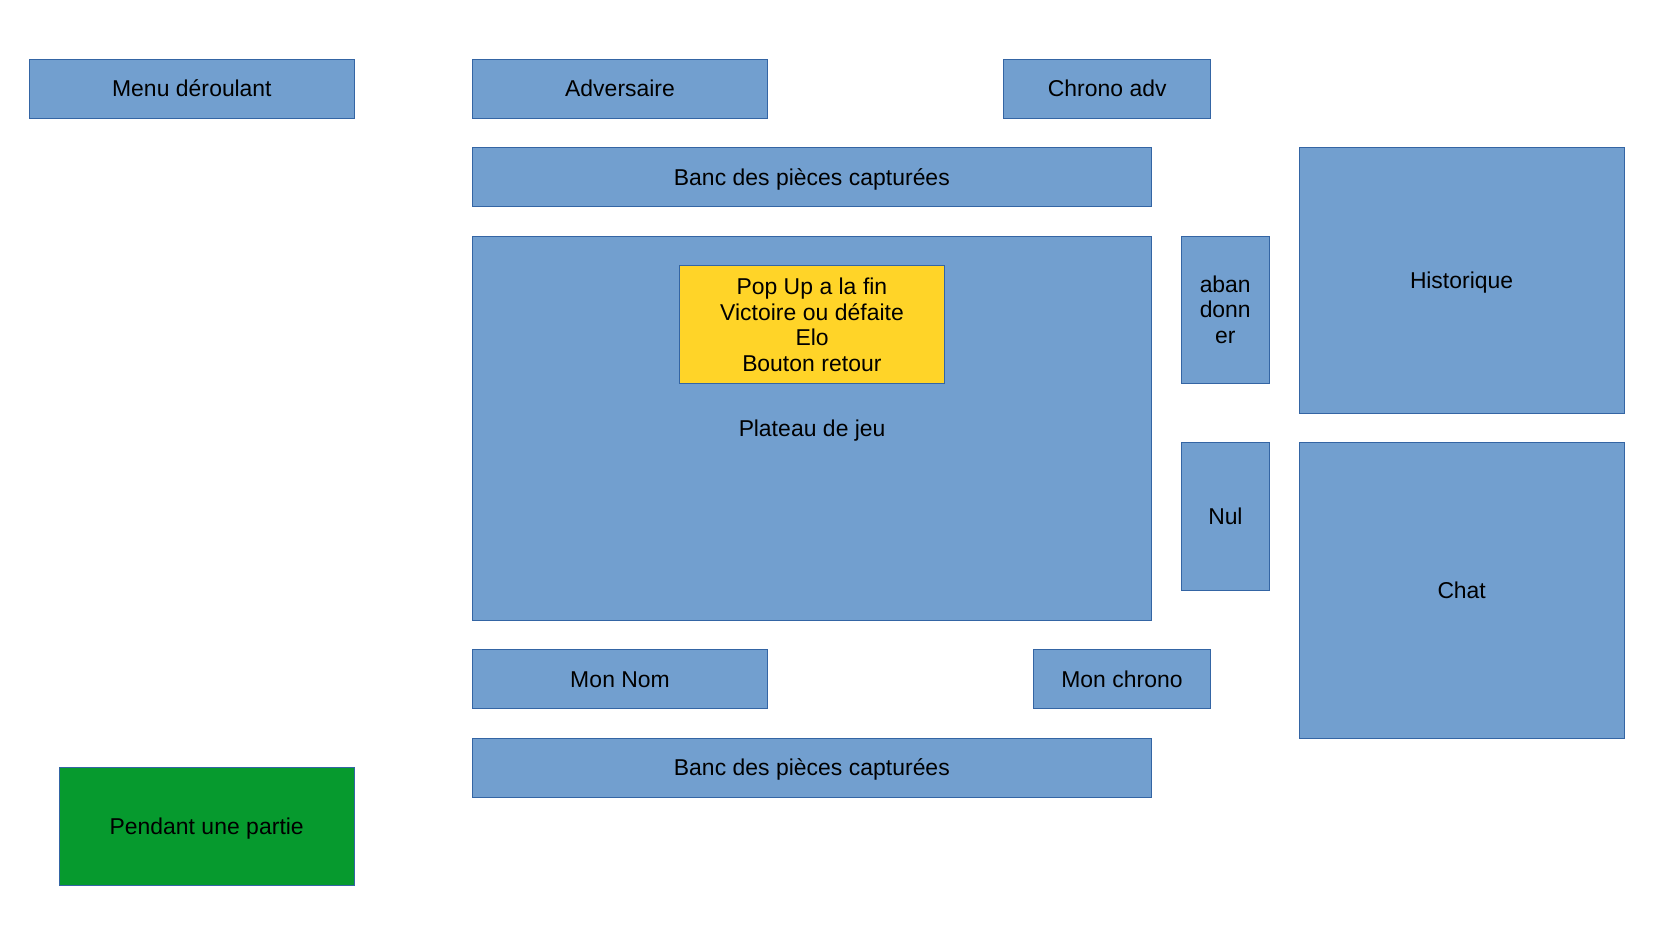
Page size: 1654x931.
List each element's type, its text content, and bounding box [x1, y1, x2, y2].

text_box Pop Up a la fin Victoire ou défaite Elo Bouton retour [679, 265, 945, 384]
text_box Chrono adv [1003, 59, 1211, 119]
text_box Chat [1299, 442, 1625, 739]
text_box Mon chrono [1033, 649, 1211, 709]
text_box Banc des pièces capturées [472, 147, 1152, 207]
text_box Pendant une partie [59, 767, 355, 886]
text_box Plateau de jeu [472, 236, 1152, 621]
text_box Menu déroulant [29, 59, 355, 119]
text_box Nul [1181, 442, 1270, 591]
text_box Historique [1299, 147, 1625, 414]
text_box Adversaire [472, 59, 768, 119]
text_box Mon Nom [472, 649, 768, 709]
text_box abandonner [1181, 236, 1270, 384]
text_box Banc des pièces capturées [472, 738, 1152, 798]
